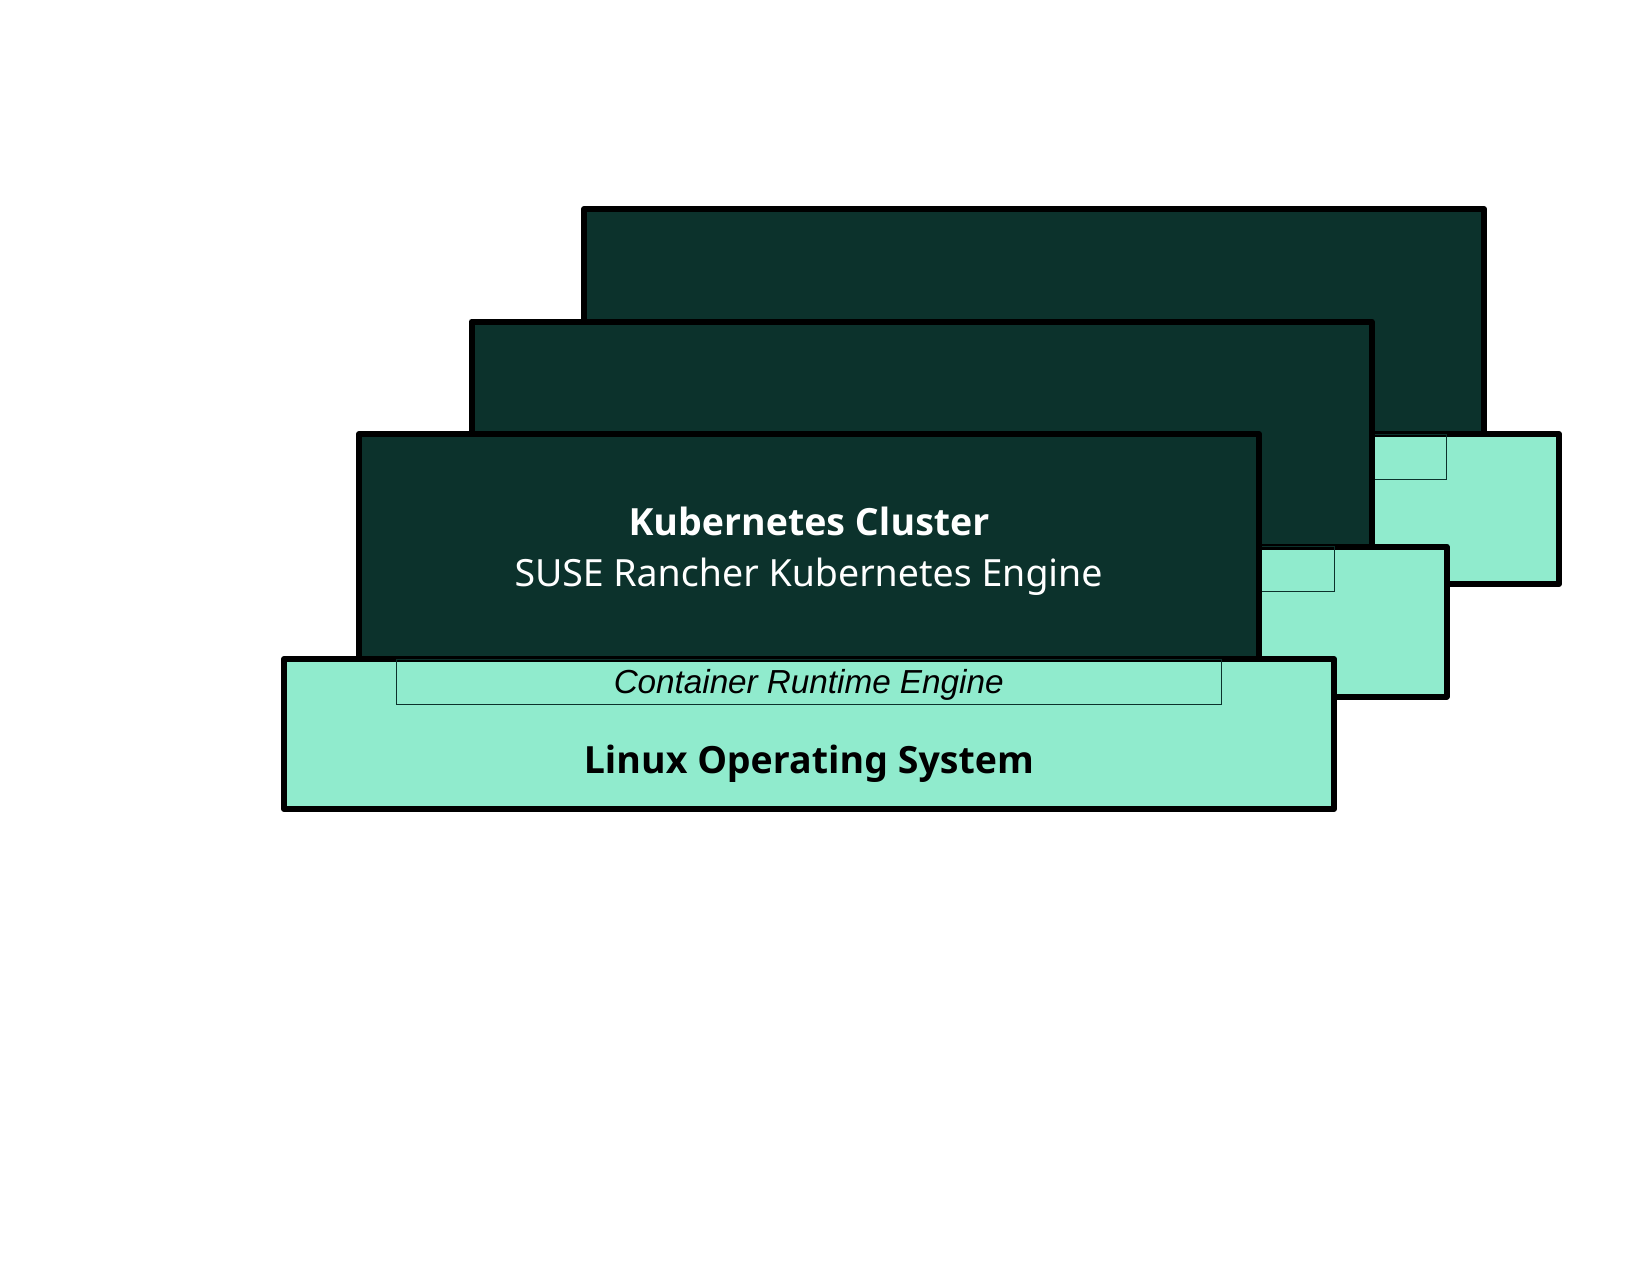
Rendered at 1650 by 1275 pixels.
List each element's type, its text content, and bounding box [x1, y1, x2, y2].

text_box Kubernetes Cluster SUSE Rancher Kubernetes Engine [359, 434, 1260, 660]
text_box Container Runtime Engine [396, 659, 1222, 705]
text_box Linux Operating System [284, 659, 1335, 810]
text_box [471, 209, 1560, 697]
text_box [1260, 547, 1334, 591]
